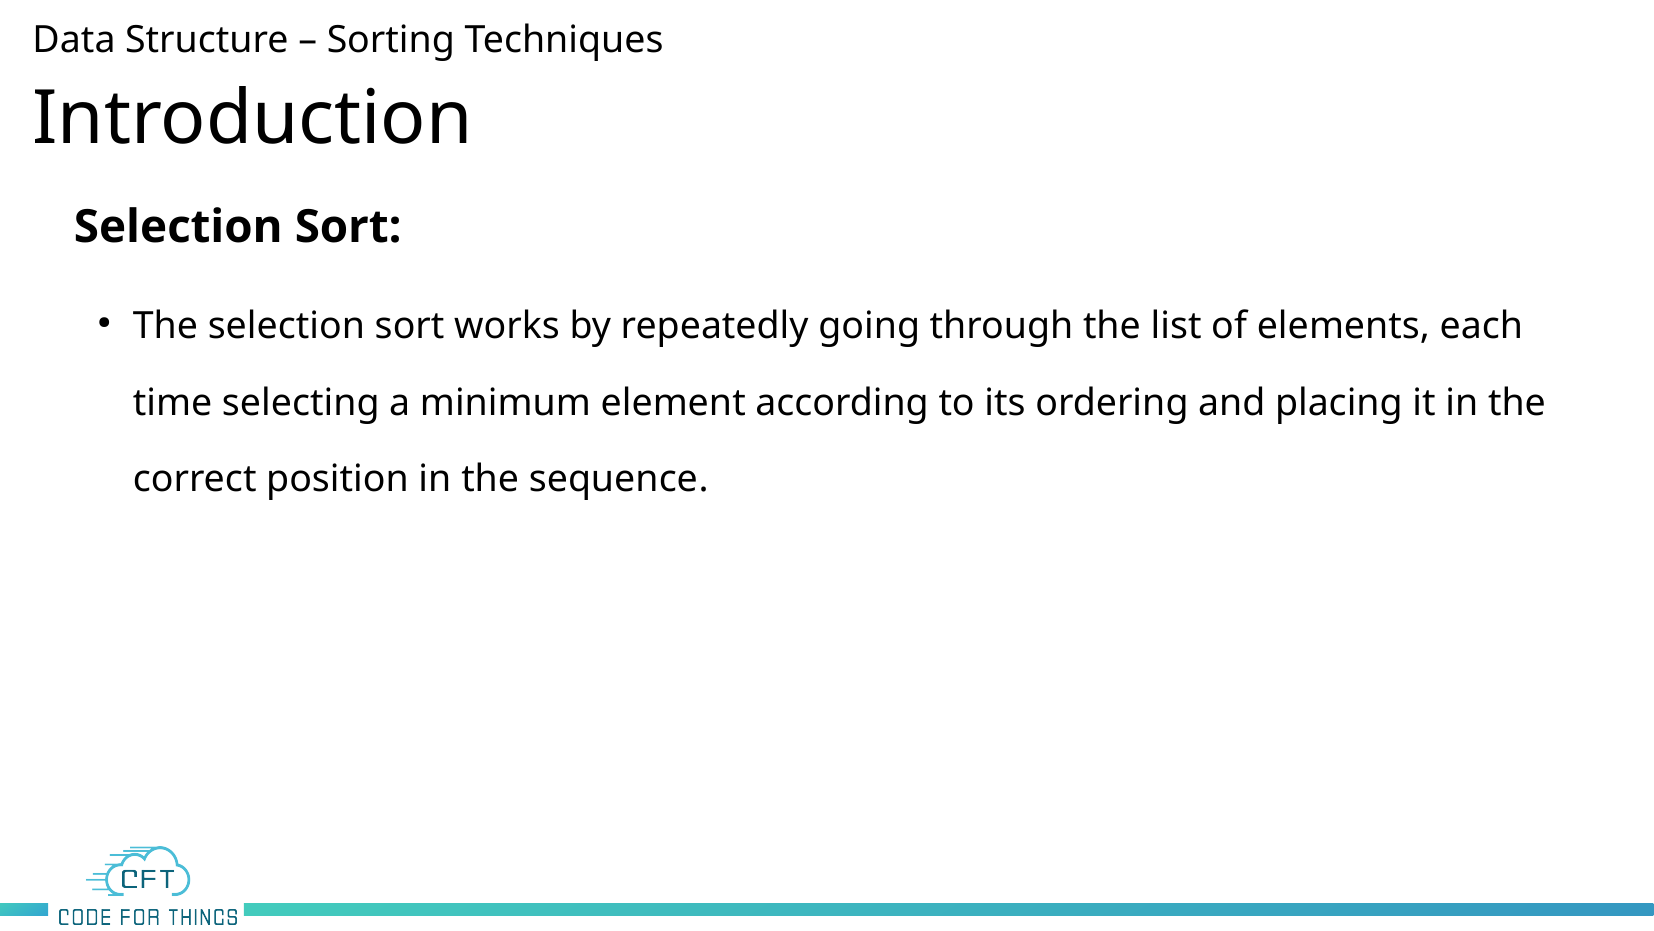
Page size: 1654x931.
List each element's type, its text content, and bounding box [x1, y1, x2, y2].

text_box Selection Sort: [47, 185, 556, 254]
picture [59, 846, 237, 925]
text_box The selection sort works by repeatedly going through the list of elements, each time selecting a minimum element according to its ordering and placing it in the correct position in the sequence. [82, 265, 1583, 477]
title Data Structure – Sorting Techniques Introduction [32, 12, 1184, 166]
